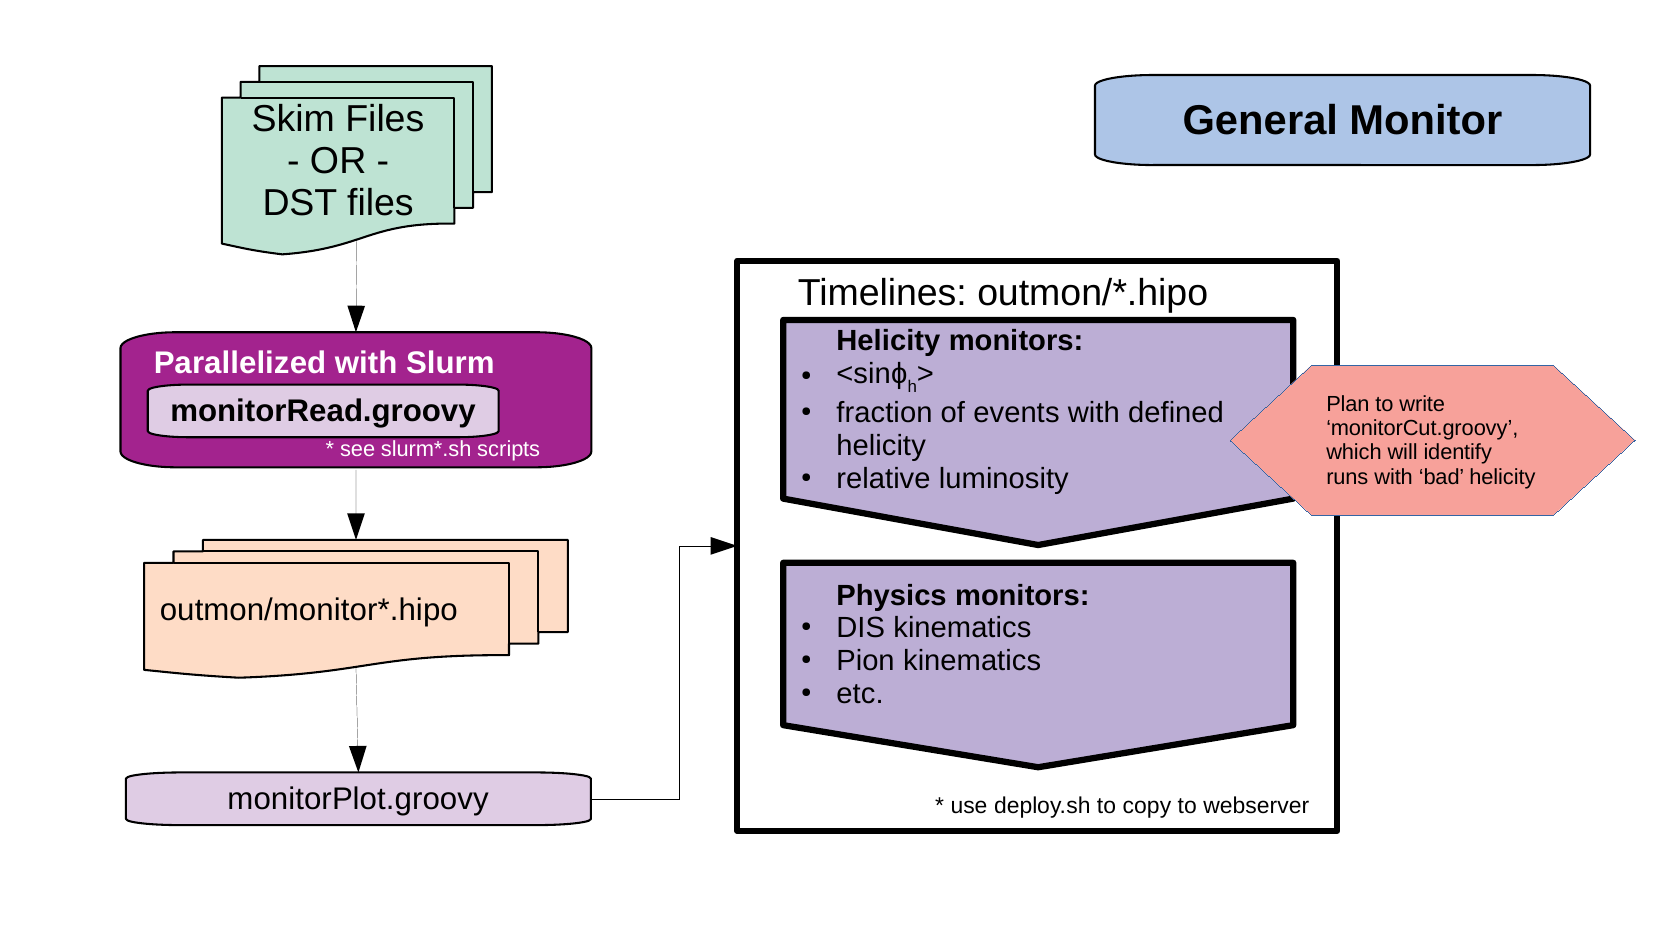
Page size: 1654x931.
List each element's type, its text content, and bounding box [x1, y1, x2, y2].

text_box monitorRead.groovy [147, 384, 499, 438]
text_box * use deploy.sh to copy to webserver [920, 784, 1341, 826]
text_box Skim Files - OR - DST files [221, 66, 492, 255]
text_box * see slurm*.sh scripts [310, 429, 581, 470]
text_box Parallelized with Slurm [120, 332, 592, 468]
text_box Physics monitors: DIS kinematics Pion kinematics etc. [783, 562, 1294, 768]
text_box Timelines: outmon/*.hipo [783, 264, 1279, 321]
text_box outmon/monitor*.hipo [144, 539, 568, 678]
text_box Helicity monitors: <sinϕh> fraction of events with defined helicity relative luminosity [783, 319, 1294, 546]
text_box Plan to write ‘monitorCut.groovy’, which will identify runs with ‘bad’ helicity [1230, 365, 1636, 516]
text_box monitorPlot.groovy [125, 772, 591, 826]
text_box General Monitor [1095, 75, 1591, 166]
